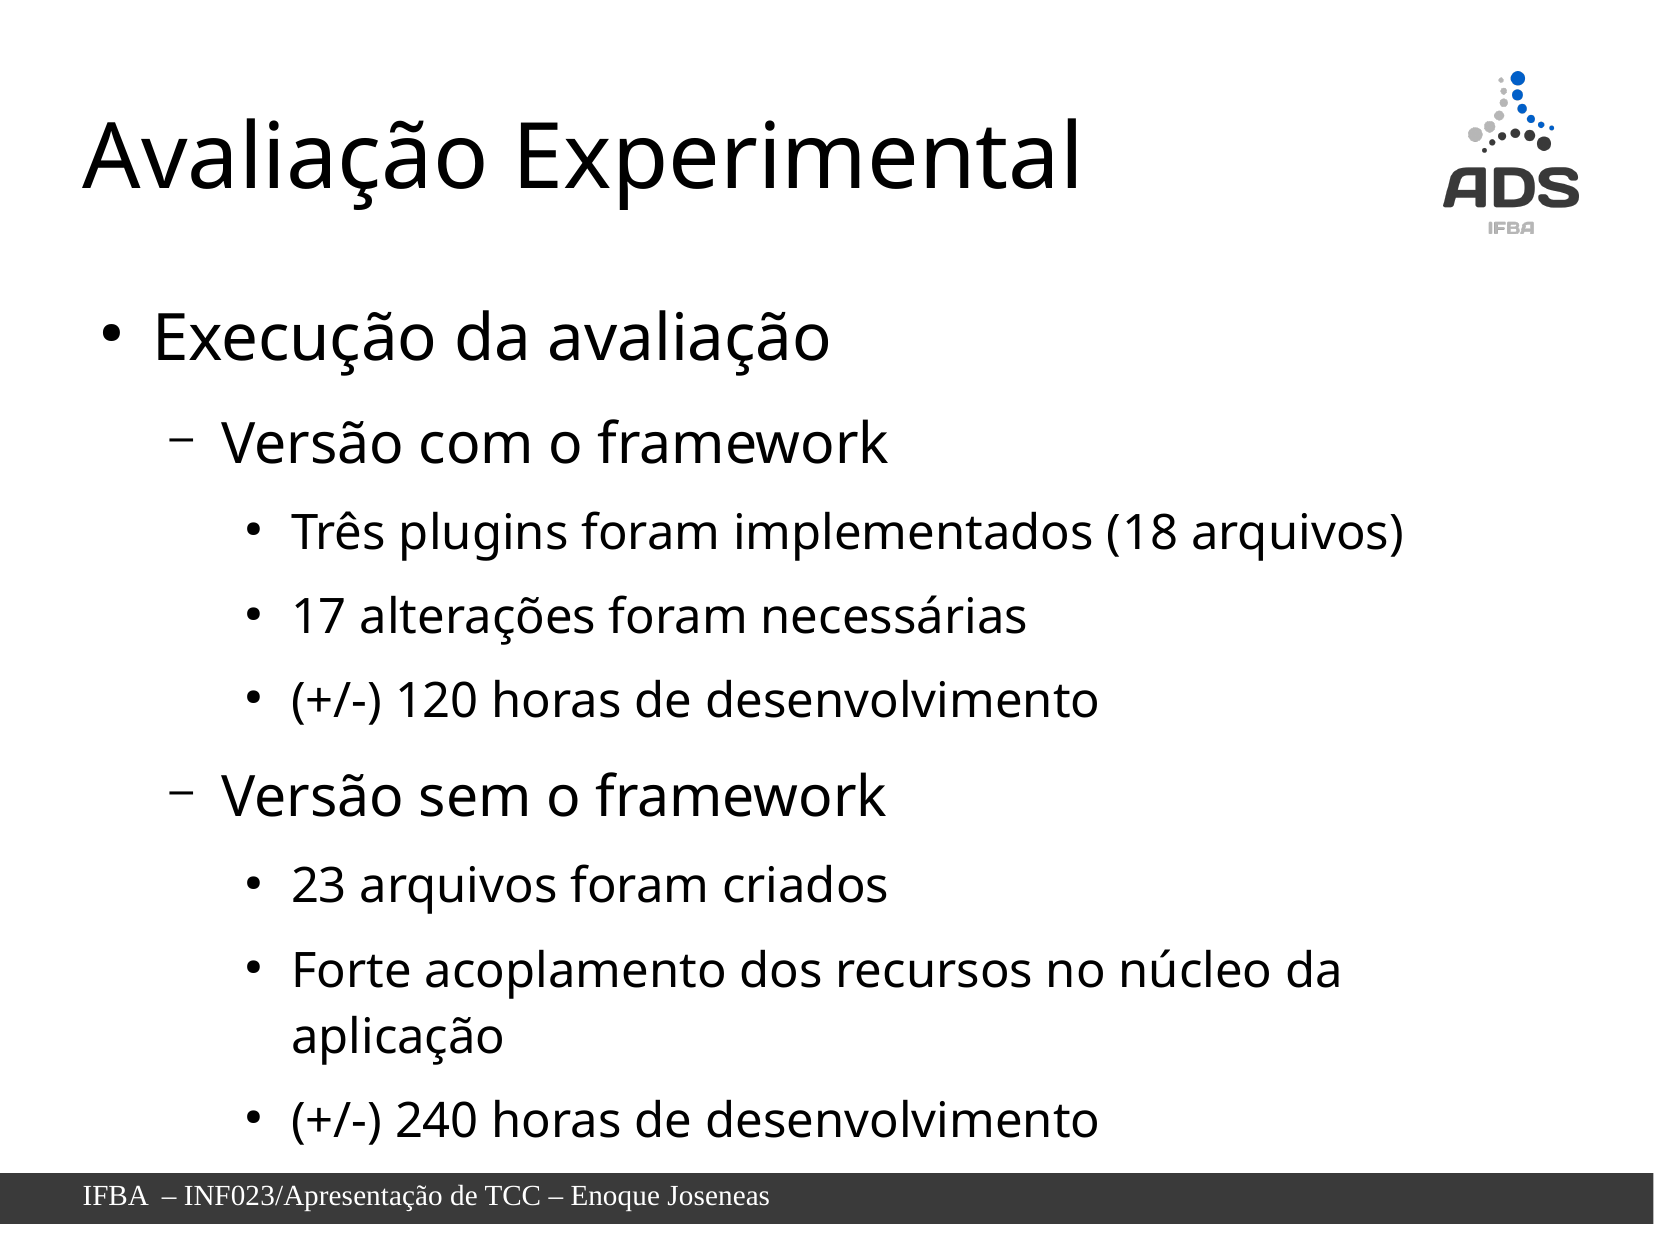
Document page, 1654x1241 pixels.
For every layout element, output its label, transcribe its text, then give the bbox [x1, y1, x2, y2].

title Avaliação Experimental [82, 49, 1426, 257]
list Execução da avaliação Versão com o framework Três plugins foram implementados (18 arquivos) 17 alterações foram necessárias (+/-) 120 horas de desenvolvimento Versão sem o framework 23 arquivos foram criados Forte acoplamento dos recursos no núcleo da aplicação (+/-) 240 horas de desenvolvimento [82, 290, 1571, 1156]
picture [1443, 71, 1579, 234]
